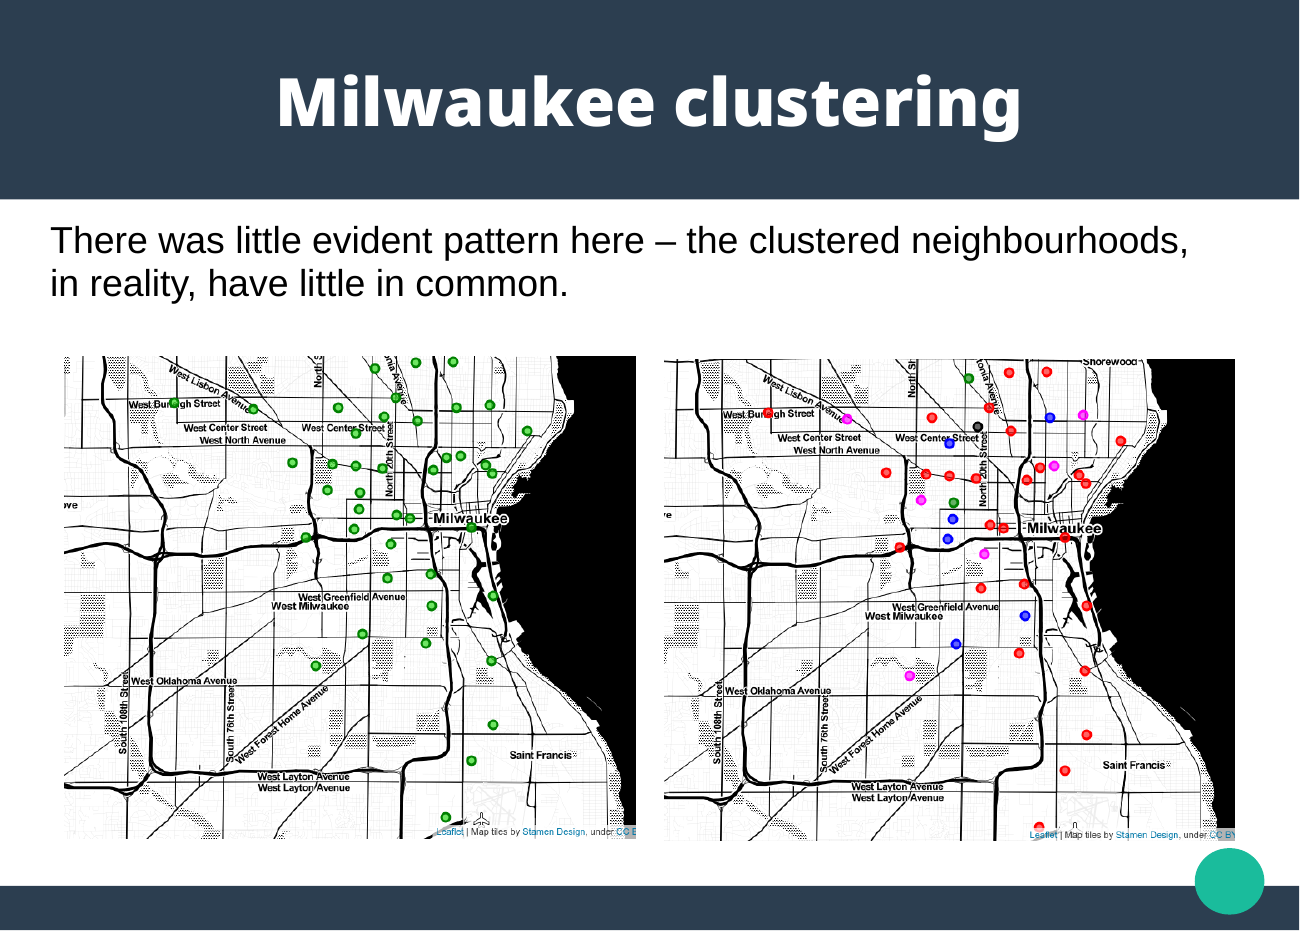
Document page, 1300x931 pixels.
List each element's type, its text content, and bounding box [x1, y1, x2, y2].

picture [64, 354, 636, 841]
picture [664, 354, 1235, 841]
text_box There was little evident pattern here – the clustered neighbourhoods, in reality, have little in common. [35, 212, 1241, 312]
text_box Milwaukee clustering [0, 0, 1300, 201]
